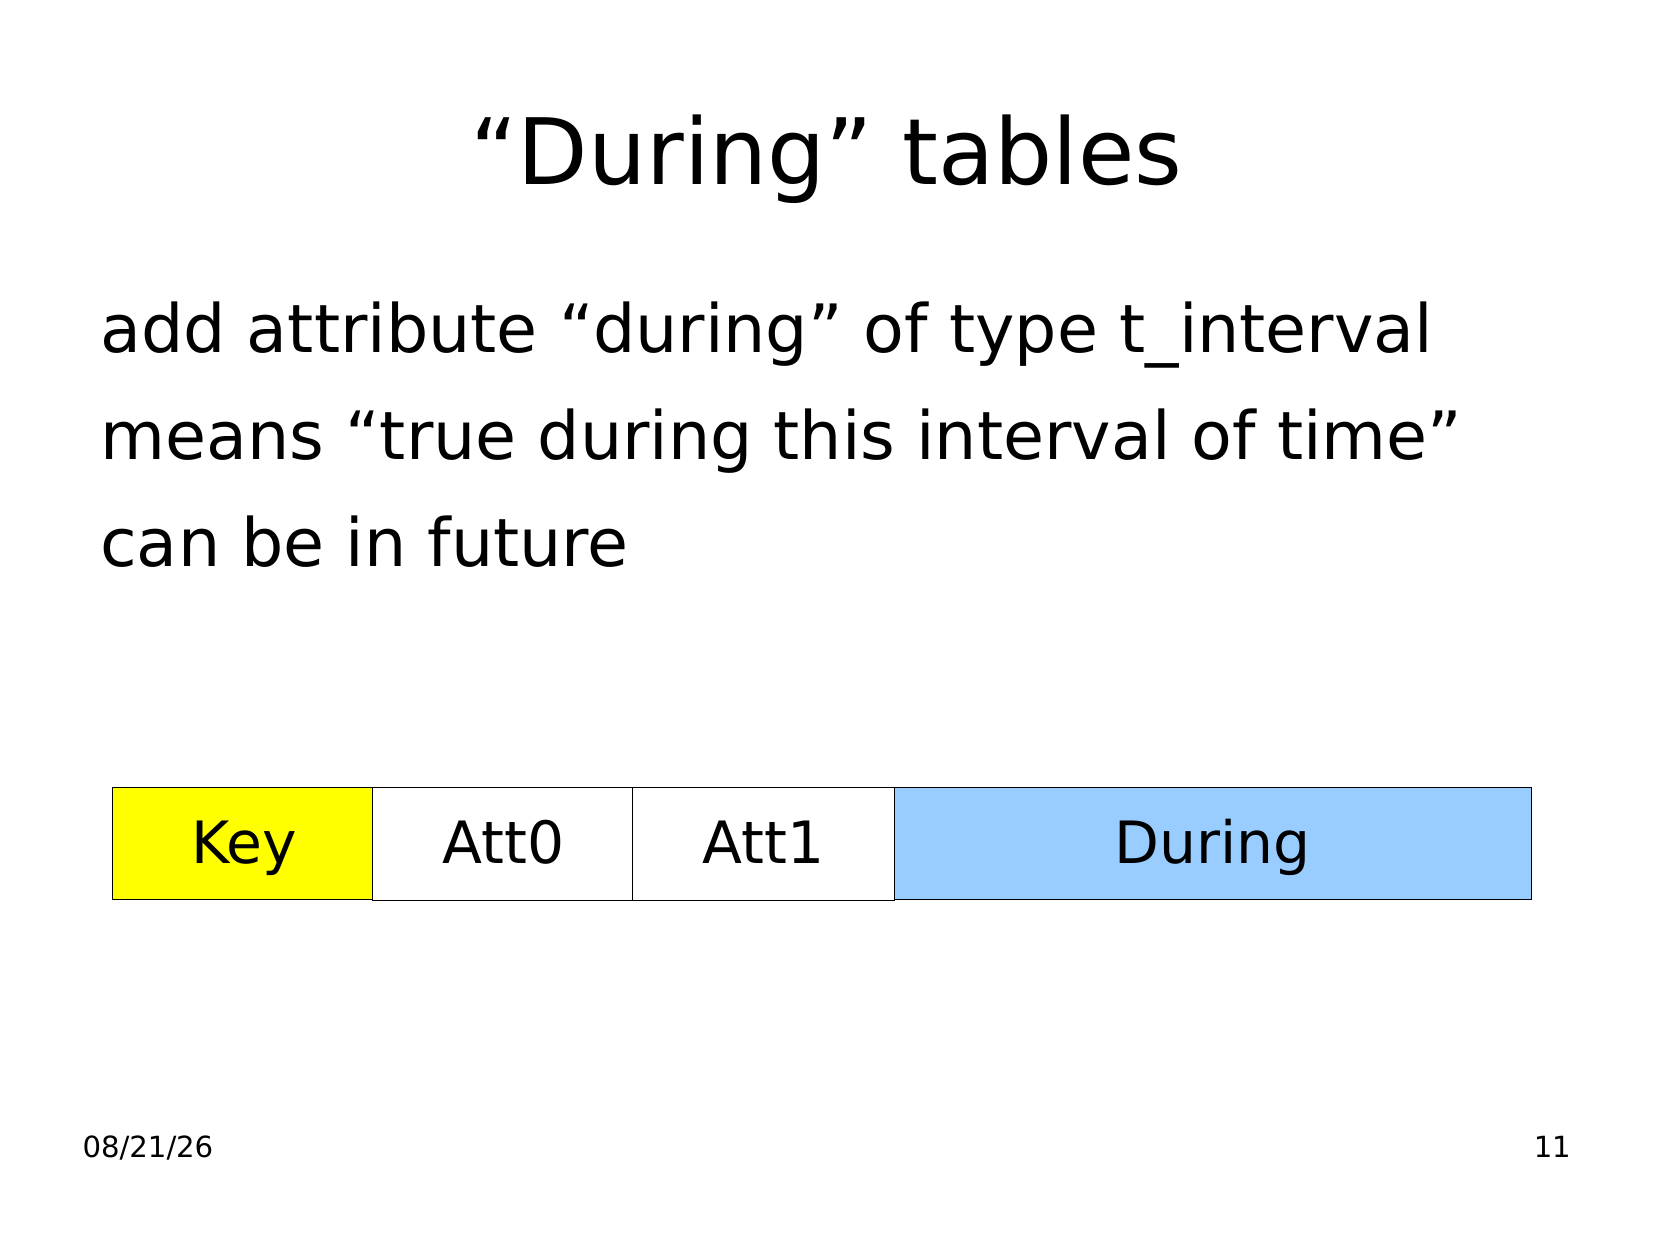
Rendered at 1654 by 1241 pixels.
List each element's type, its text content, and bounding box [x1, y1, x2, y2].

text_box Att0 [372, 787, 632, 901]
text_box During [895, 787, 1532, 900]
text_box Att1 [632, 787, 895, 901]
title “During” tables [82, 49, 1571, 257]
list add attribute “during” of type t_interval means “true during this interval of time” can be in future [82, 290, 1571, 681]
text_box Key [112, 787, 372, 900]
